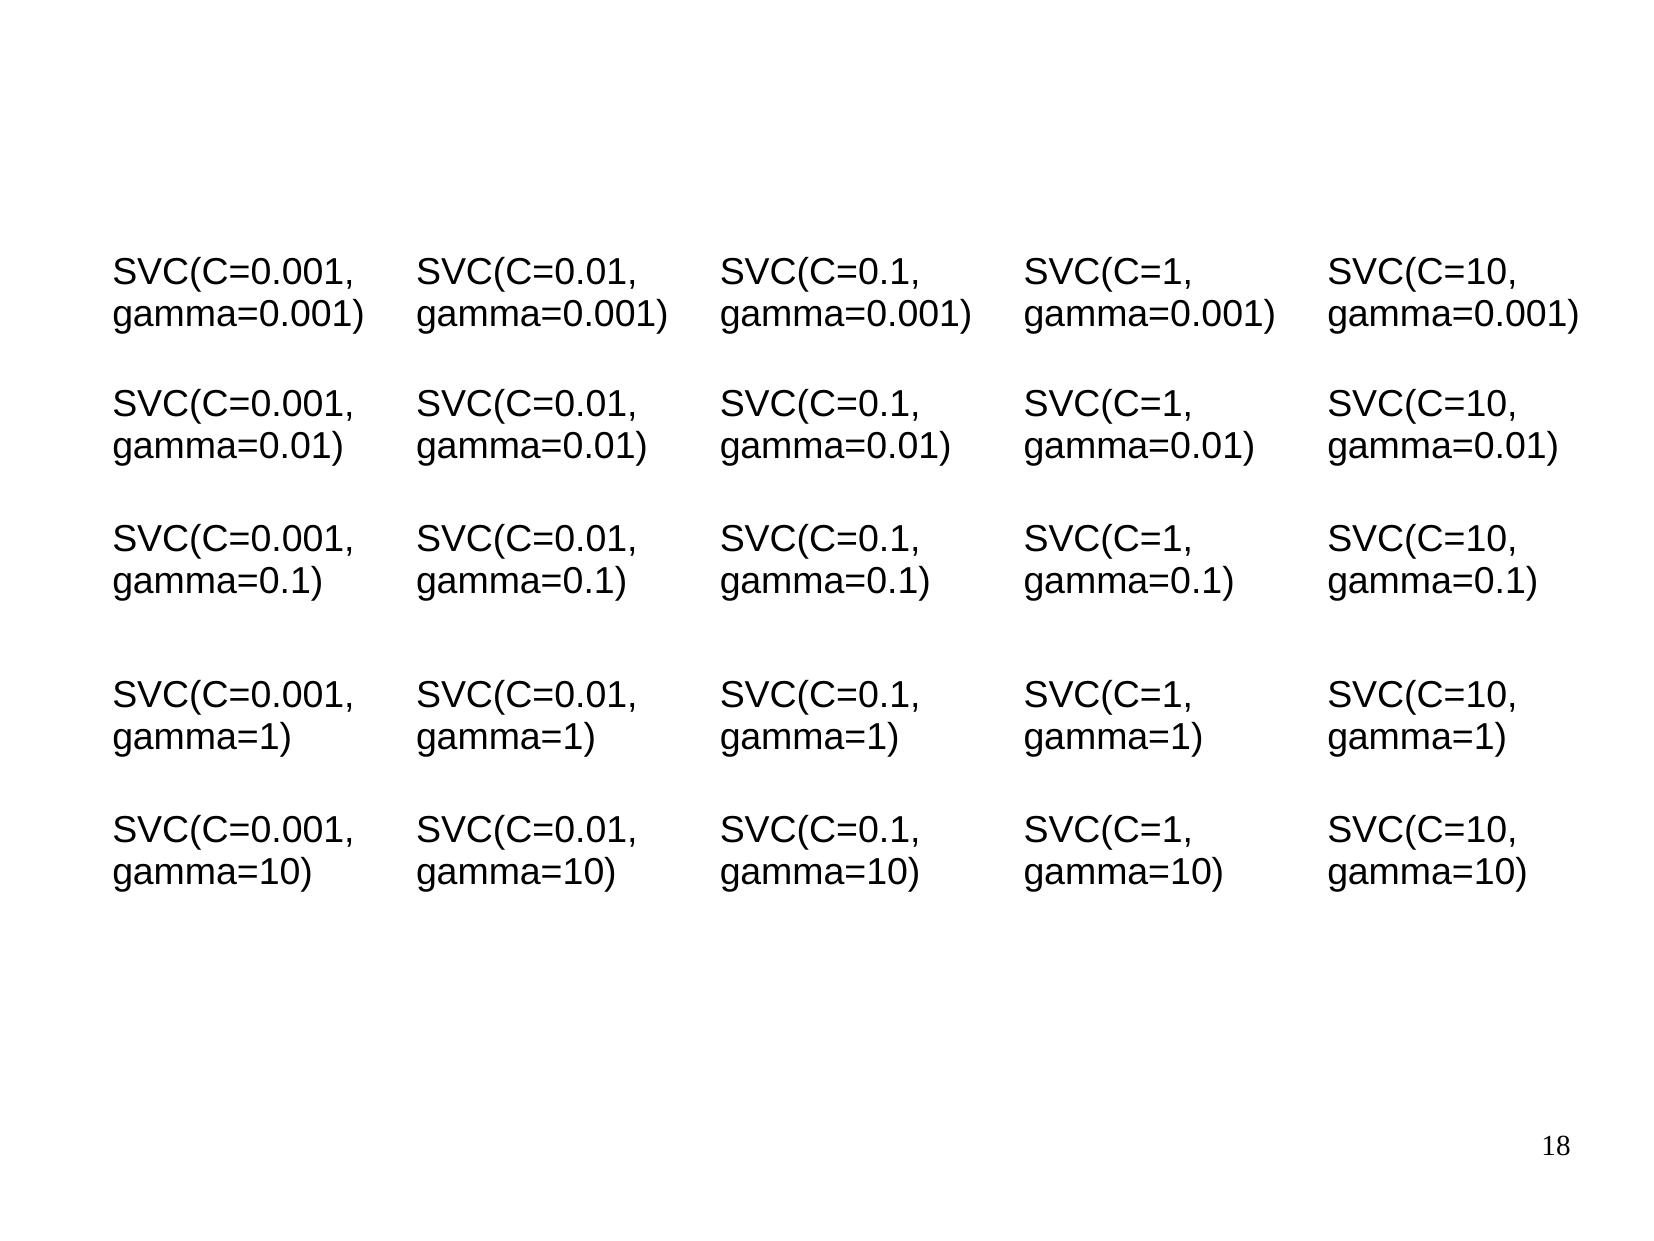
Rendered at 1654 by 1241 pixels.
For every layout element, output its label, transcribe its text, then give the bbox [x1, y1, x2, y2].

text_box SVC(C=0.01, gamma=0.1) [401, 510, 702, 609]
text_box SVC(C=10, gamma=0.01) [1312, 375, 1613, 474]
text_box SVC(C=0.001, gamma=1) [97, 666, 398, 766]
text_box SVC(C=10, gamma=0.1) [1312, 510, 1613, 609]
text_box SVC(C=0.01, gamma=0.01) [401, 375, 702, 474]
text_box SVC(C=1, gamma=0.001) [1008, 243, 1309, 342]
text_box SVC(C=10, gamma=0.001) [1312, 243, 1613, 342]
text_box SVC(C=0.001, gamma=0.01) [97, 375, 398, 474]
text_box SVC(C=1, gamma=10) [1008, 801, 1309, 901]
text_box SVC(C=10, gamma=10) [1312, 801, 1613, 901]
text_box SVC(C=0.001, gamma=0.001) [97, 243, 398, 342]
text_box SVC(C=1, gamma=0.1) [1008, 510, 1309, 609]
text_box SVC(C=0.01, gamma=0.001) [401, 243, 702, 342]
text_box SVC(C=0.1, gamma=1) [705, 666, 1006, 766]
text_box SVC(C=10, gamma=1) [1312, 666, 1613, 766]
text_box SVC(C=0.01, gamma=1) [401, 666, 702, 766]
text_box SVC(C=0.001, gamma=10) [97, 801, 398, 901]
text_box SVC(C=1, gamma=0.01) [1008, 375, 1309, 474]
text_box SVC(C=0.1, gamma=10) [705, 801, 1006, 901]
text_box SVC(C=0.1, gamma=0.001) [705, 243, 1006, 342]
text_box SVC(C=1, gamma=1) [1008, 666, 1309, 766]
text_box SVC(C=0.01, gamma=10) [401, 801, 702, 901]
text_box SVC(C=0.1, gamma=0.1) [705, 510, 1006, 609]
text_box SVC(C=0.001, gamma=0.1) [97, 510, 398, 609]
text_box SVC(C=0.1, gamma=0.01) [705, 375, 1006, 474]
